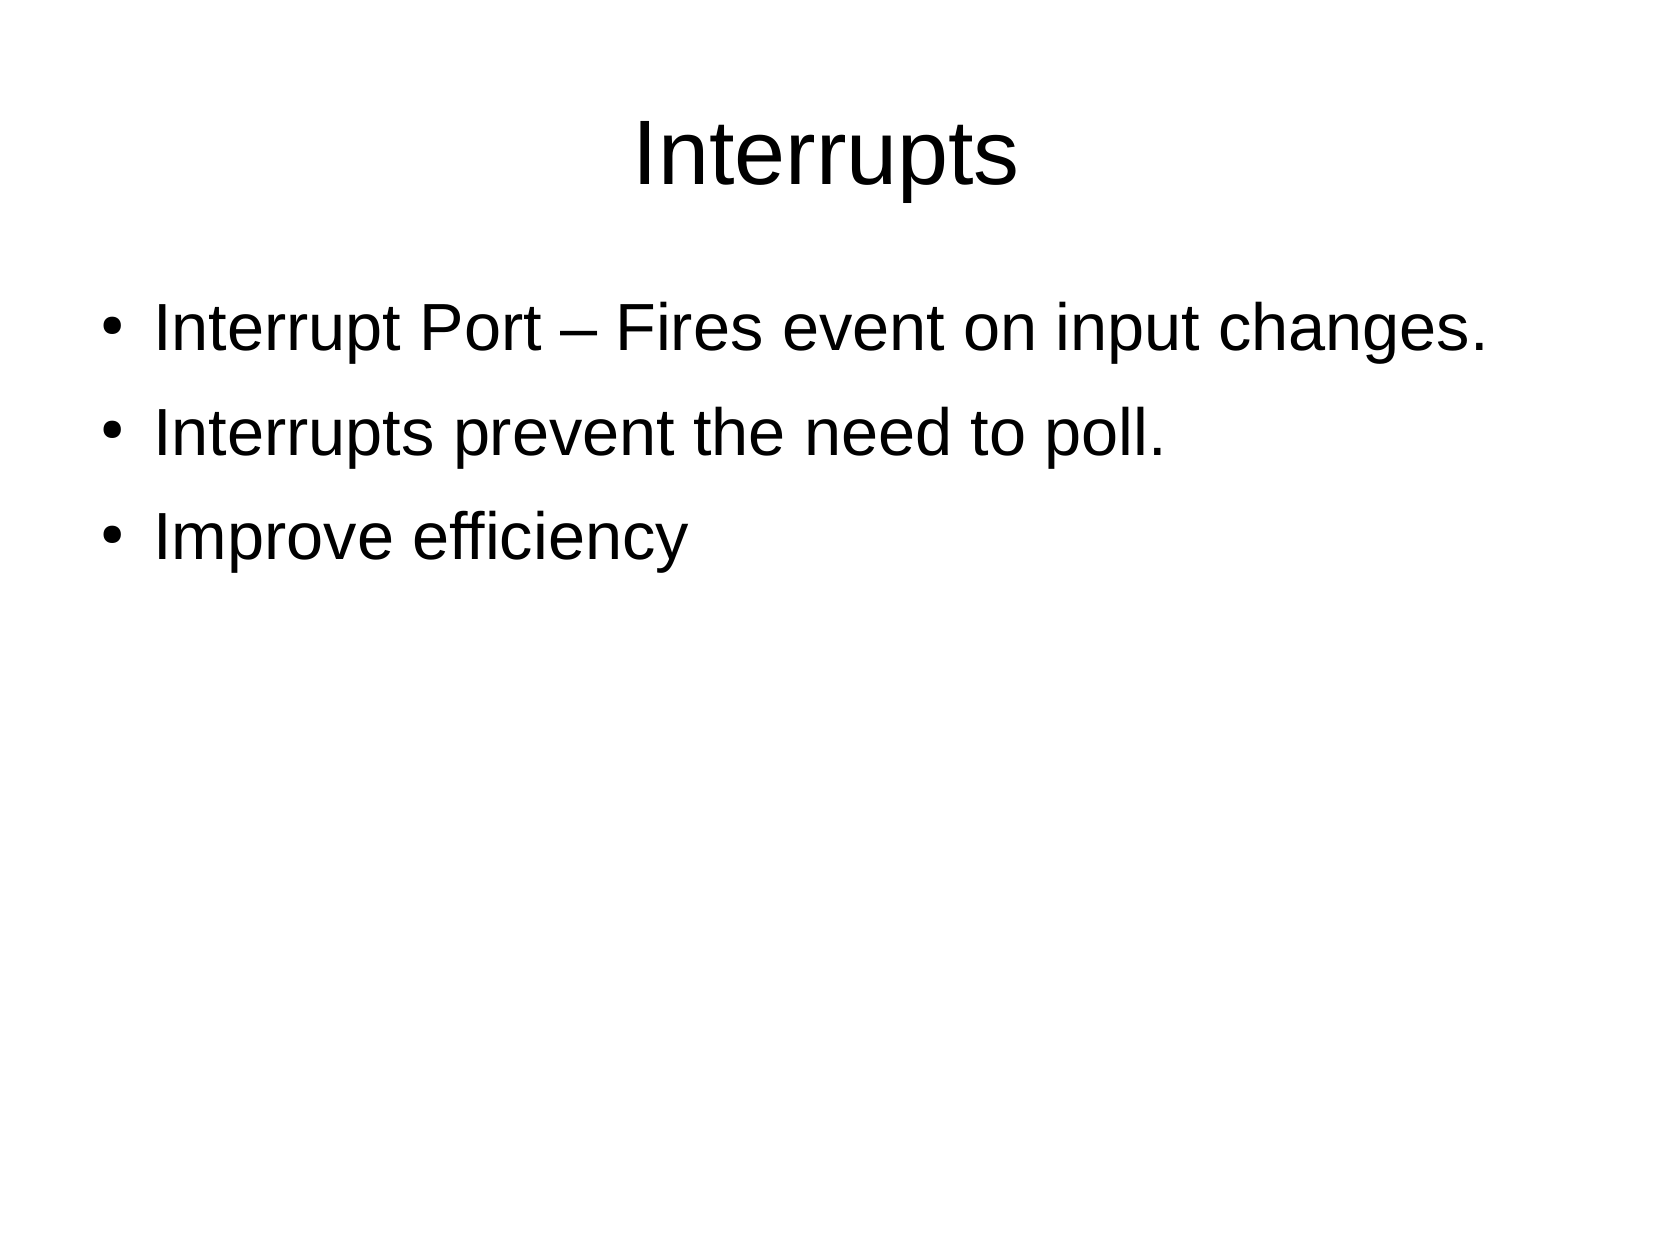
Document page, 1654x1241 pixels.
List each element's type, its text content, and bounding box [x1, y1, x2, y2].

title Interrupts [82, 49, 1571, 257]
list Interrupt Port – Fires event on input changes. Interrupts prevent the need to poll. Improve efficiency [82, 290, 1571, 1010]
